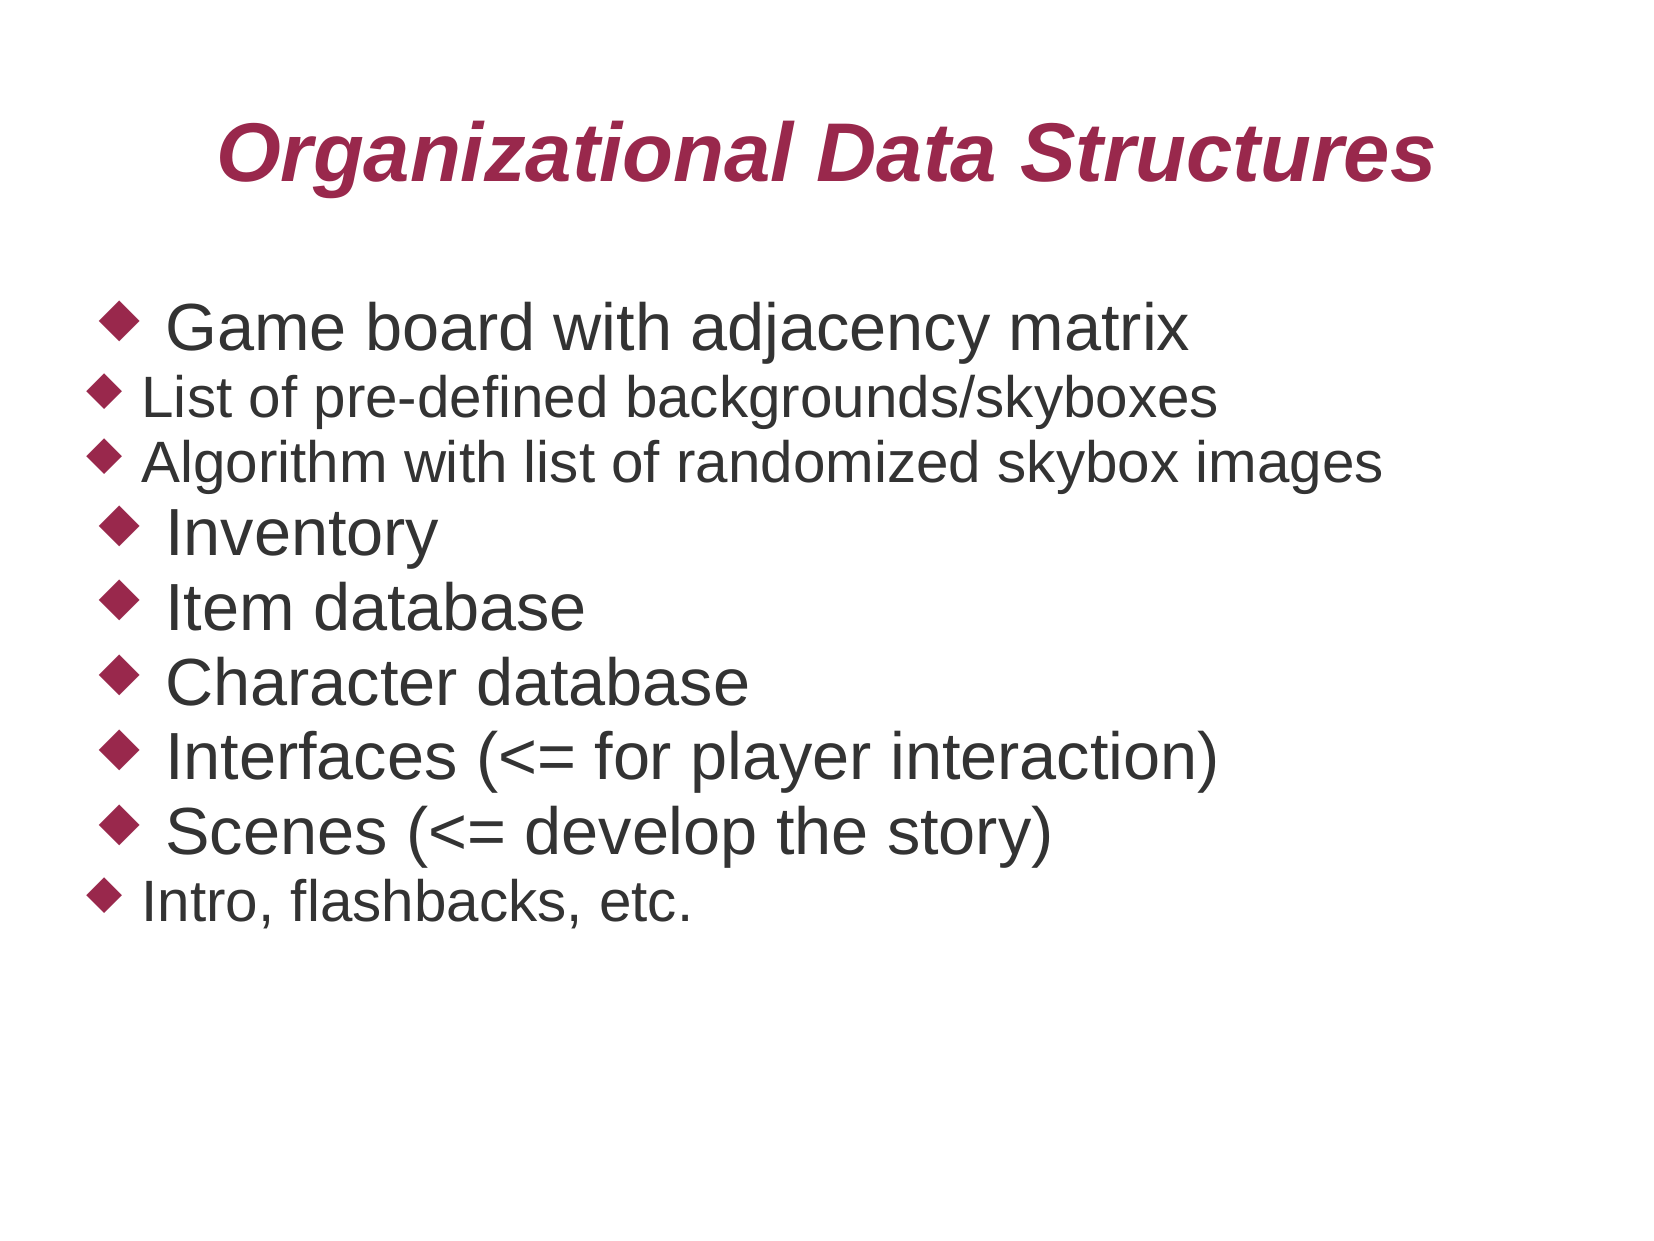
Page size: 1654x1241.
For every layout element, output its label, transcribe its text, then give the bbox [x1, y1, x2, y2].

list Game board with adjacency matrix List of pre-defined backgrounds/skyboxes Algorithm with list of randomized skybox images Inventory Item database Character database Interfaces (<= for player interaction) Scenes (<= develop the story) Intro, flashbacks, etc. [82, 290, 1571, 1158]
title Organizational Data Structures [82, 49, 1571, 257]
